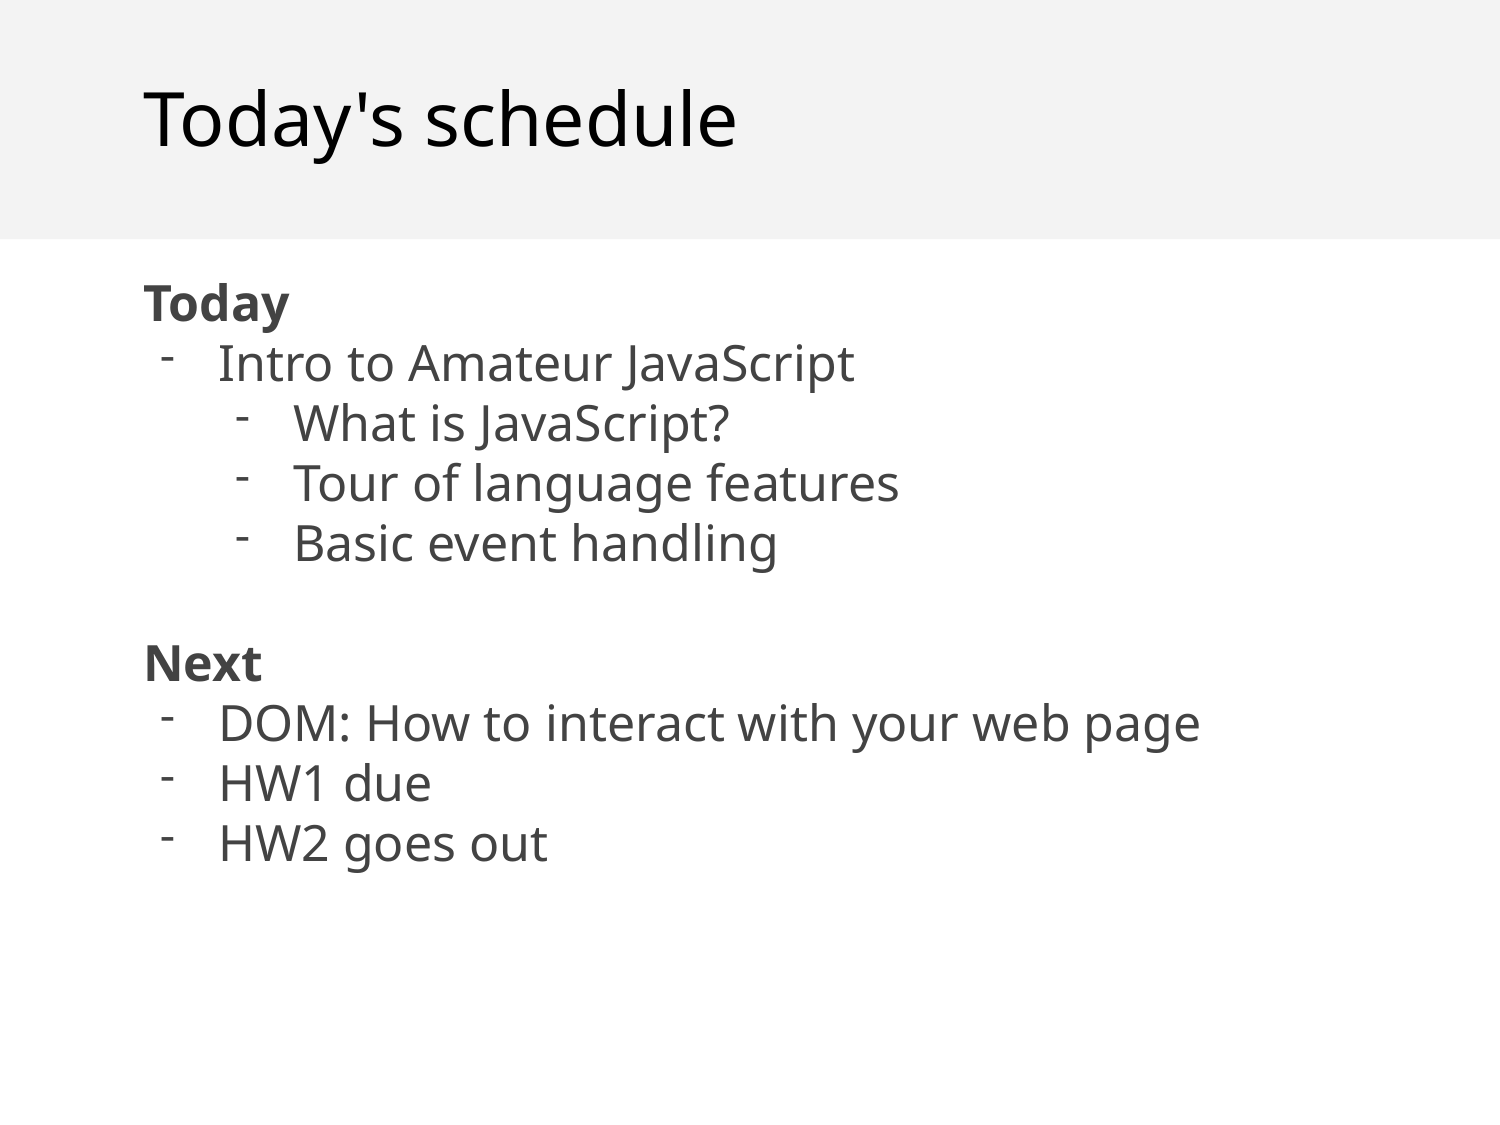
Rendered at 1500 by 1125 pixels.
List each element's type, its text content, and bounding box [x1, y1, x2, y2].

title Today's schedule [128, 56, 1372, 183]
list Today Intro to Amateur JavaScript What is JavaScript? Tour of language features Basic event handling Next DOM: How to interact with your web page HW1 due HW2 goes out [128, 255, 1372, 1004]
